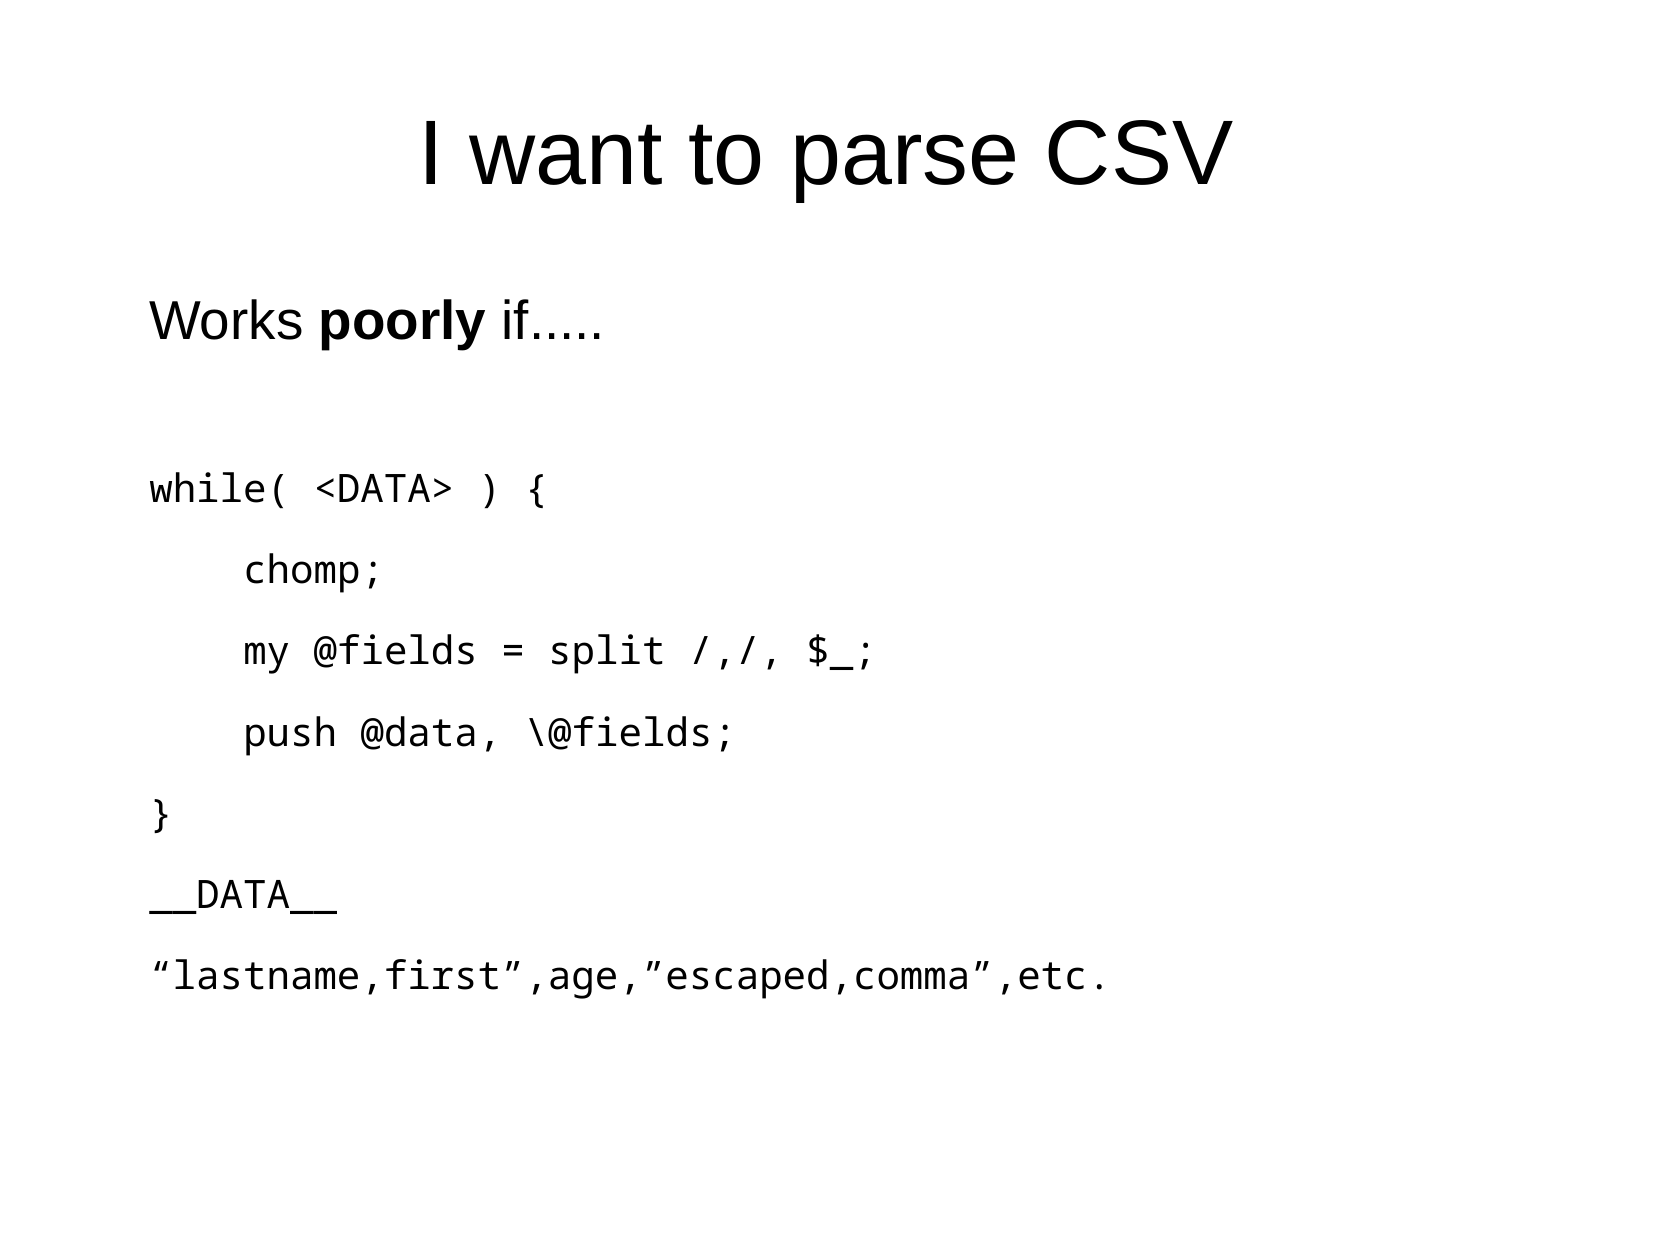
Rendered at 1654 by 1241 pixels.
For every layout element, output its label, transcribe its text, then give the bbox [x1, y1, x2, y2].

title I want to parse CSV [82, 49, 1571, 257]
list Works poorly if..... while( <DATA> ) { chomp; my @fields = split /,/, $_; push @data, \@fields; } __DATA__ “lastname,first”,age,”escaped,comma”,etc. [82, 290, 1571, 1010]
